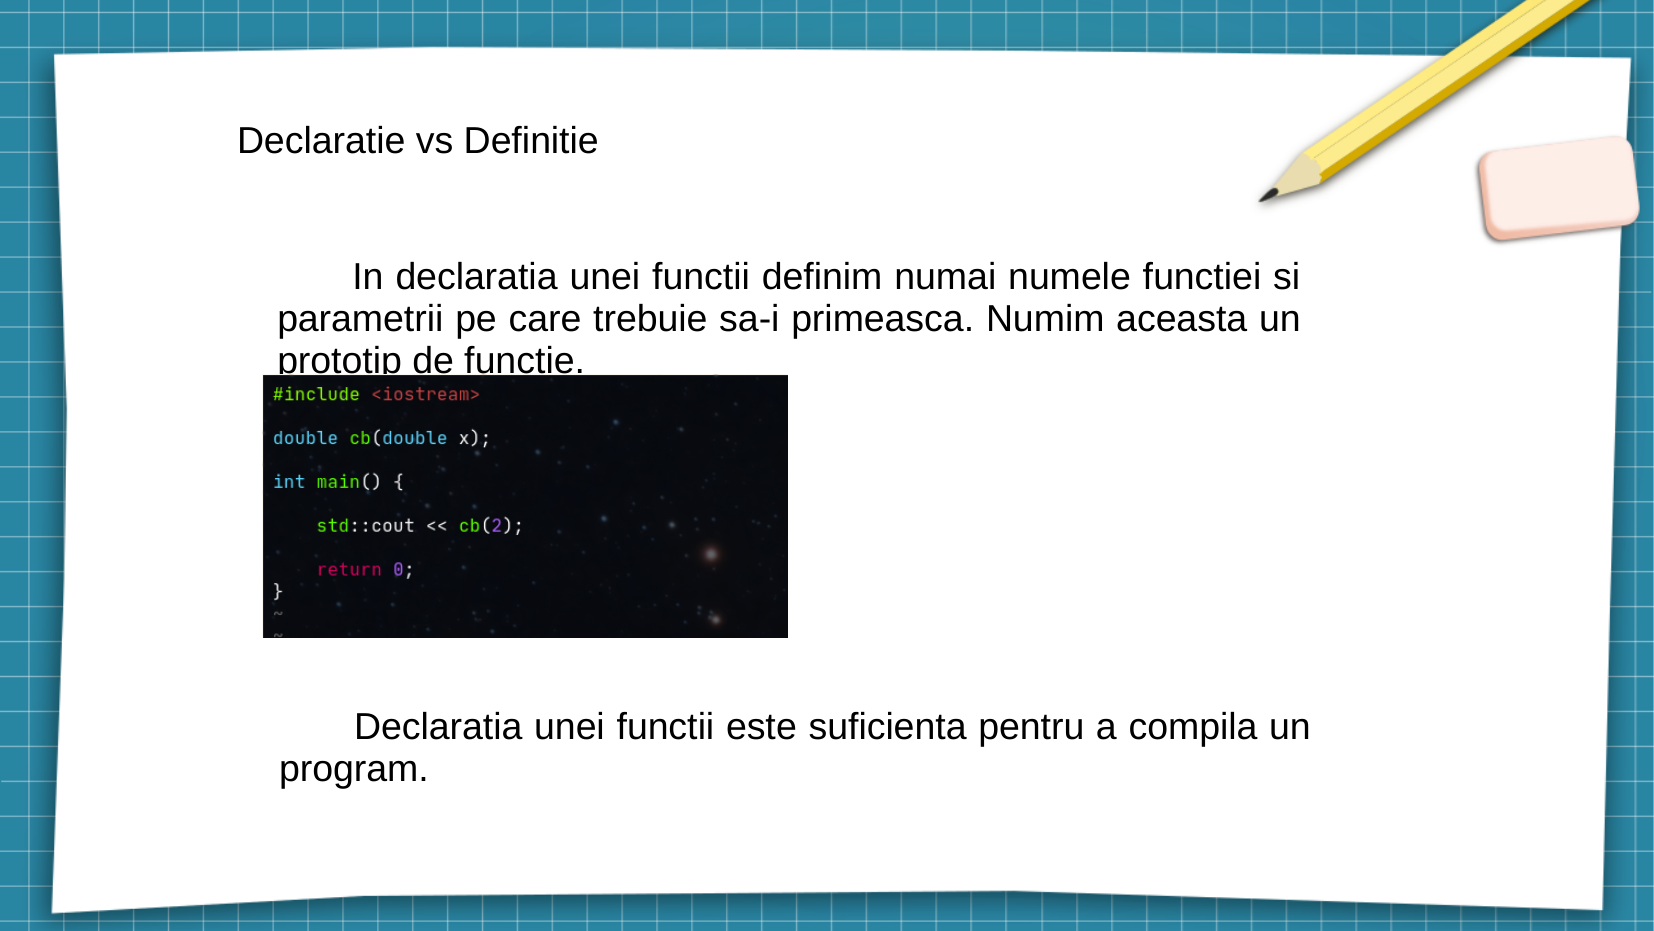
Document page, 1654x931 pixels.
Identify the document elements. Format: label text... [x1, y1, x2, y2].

text_box Declaratia unei functii este suficienta pentru a compila un program. [264, 697, 1426, 788]
text_box Declaratie vs Definitie [222, 112, 613, 165]
picture [0, 0, 1654, 931]
text_box In declaratia unei functii definim numai numele functiei si parametrii pe care trebuie sa-i primeasca. Numim aceasta un prototip de functie. [262, 247, 1351, 376]
